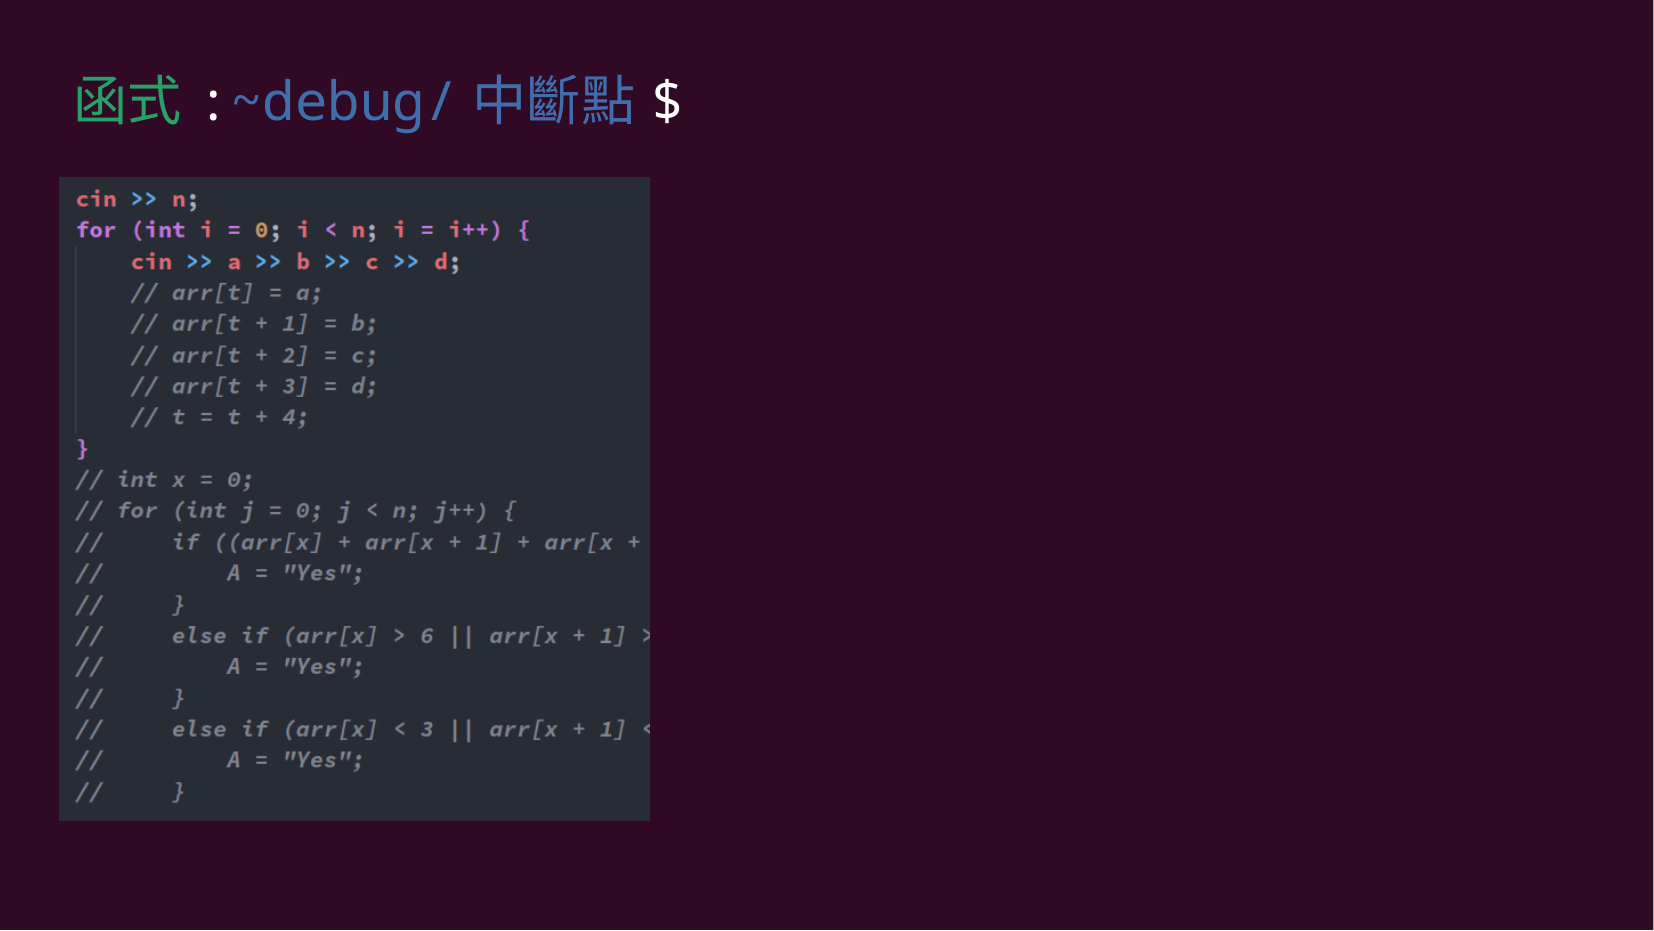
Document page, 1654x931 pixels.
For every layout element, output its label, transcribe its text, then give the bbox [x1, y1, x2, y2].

picture [59, 177, 650, 821]
text_box 函式:~debug/中斷點$ [59, 55, 1201, 139]
